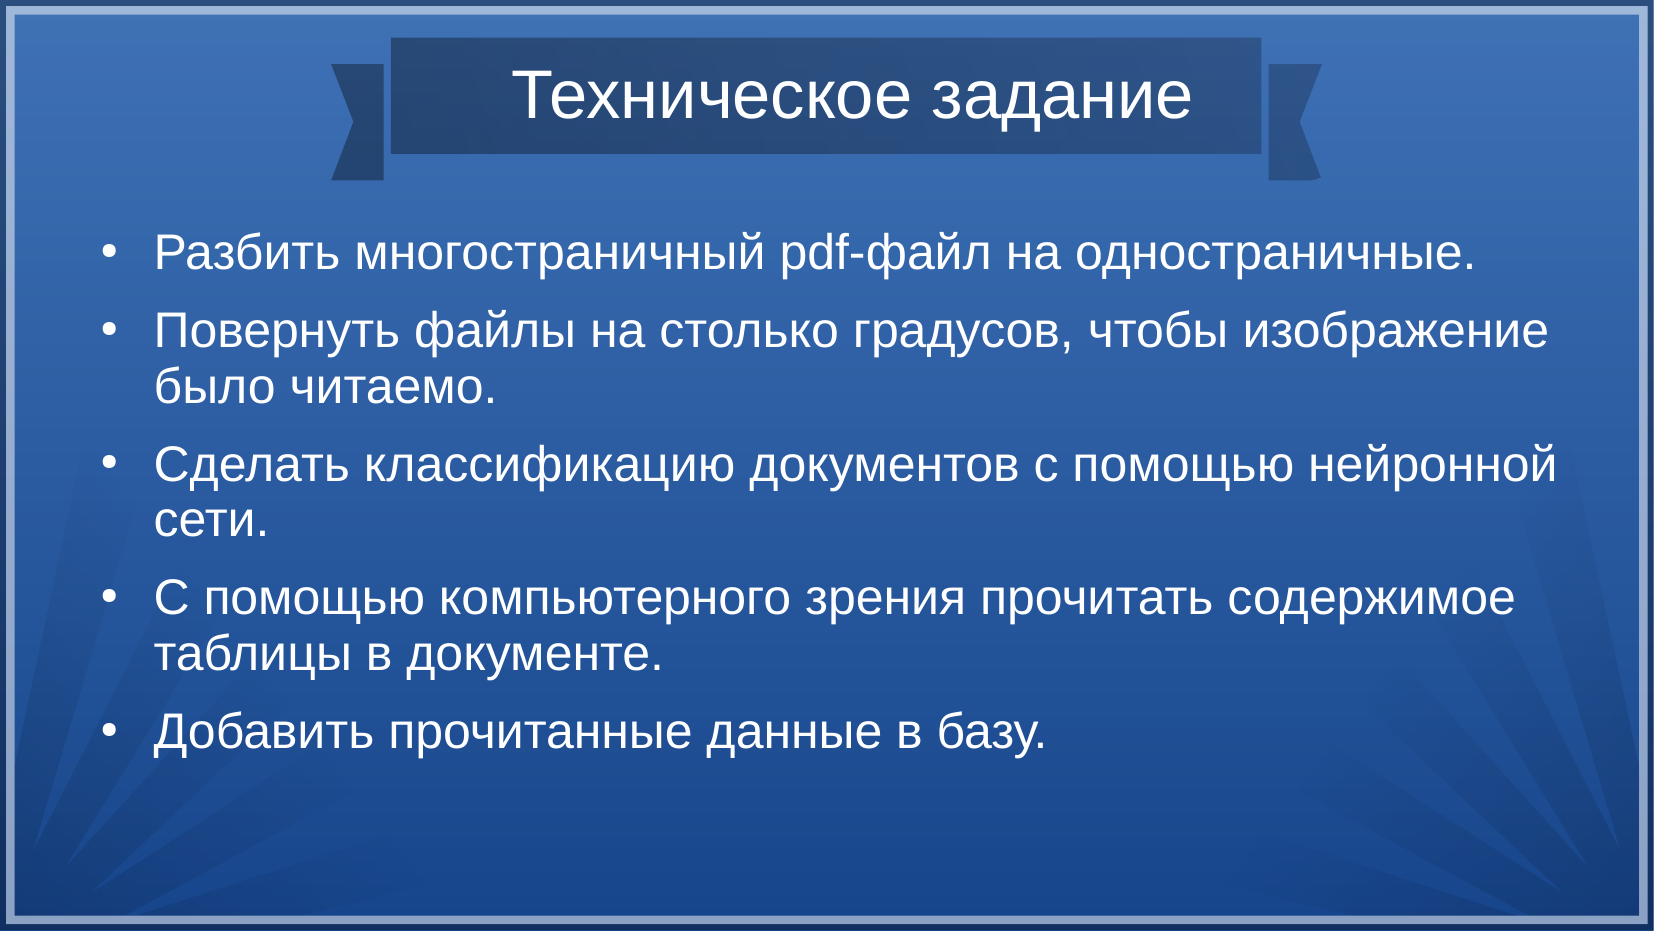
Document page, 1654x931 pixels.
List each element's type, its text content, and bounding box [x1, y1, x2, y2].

list Разбить многостраничный pdf-файл на одностраничные. Повернуть файлы на столько градусов, чтобы изображение было читаемо. Сделать классификацию документов с помощью нейронной сети. С помощью компьютерного зрения прочитать содержимое таблицы в документе. Добавить прочитанные данные в базу. [82, 224, 1571, 848]
title Техническое задание [389, 35, 1264, 154]
